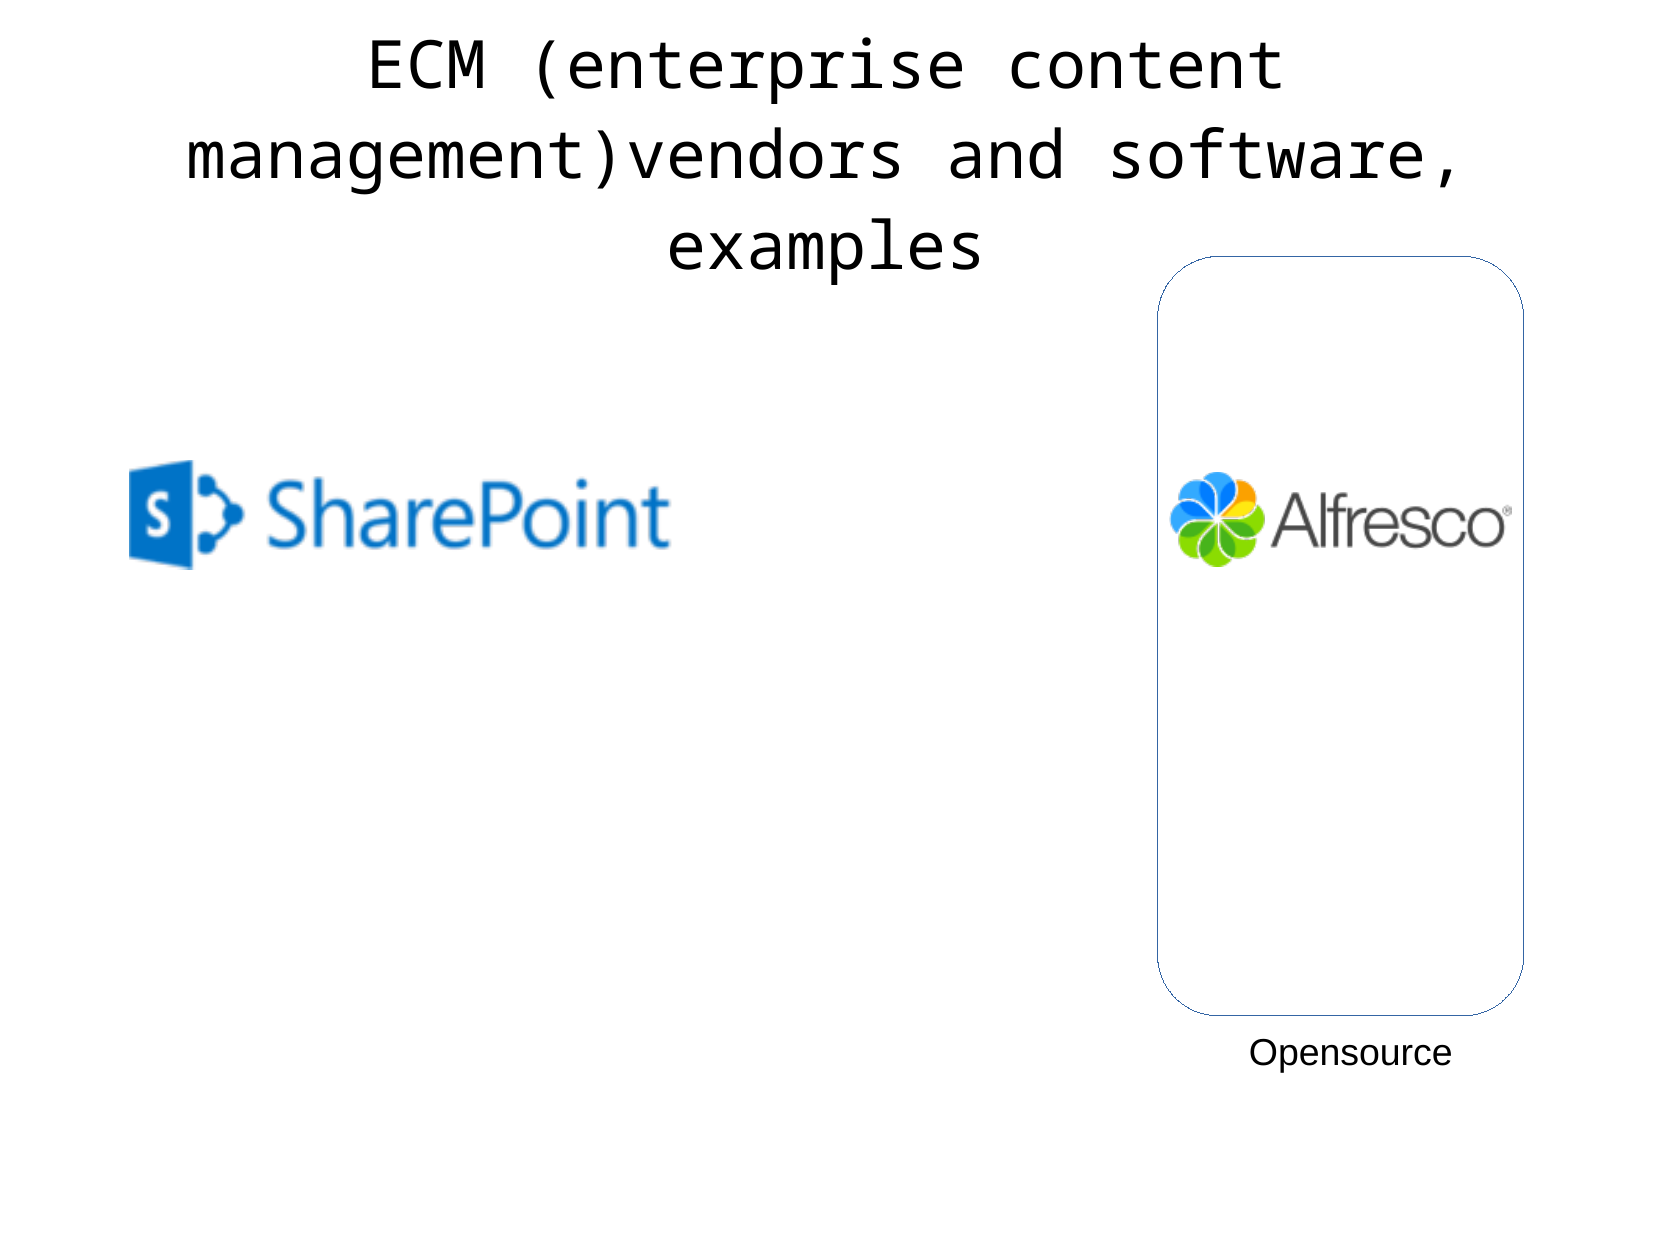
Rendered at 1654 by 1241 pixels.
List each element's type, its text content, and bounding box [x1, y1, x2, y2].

picture [1168, 472, 1512, 567]
title ECM (enterprise content management)vendors and software, examples [82, 39, 1571, 267]
text_box Opensource [1234, 1023, 1471, 1081]
picture [129, 460, 674, 570]
